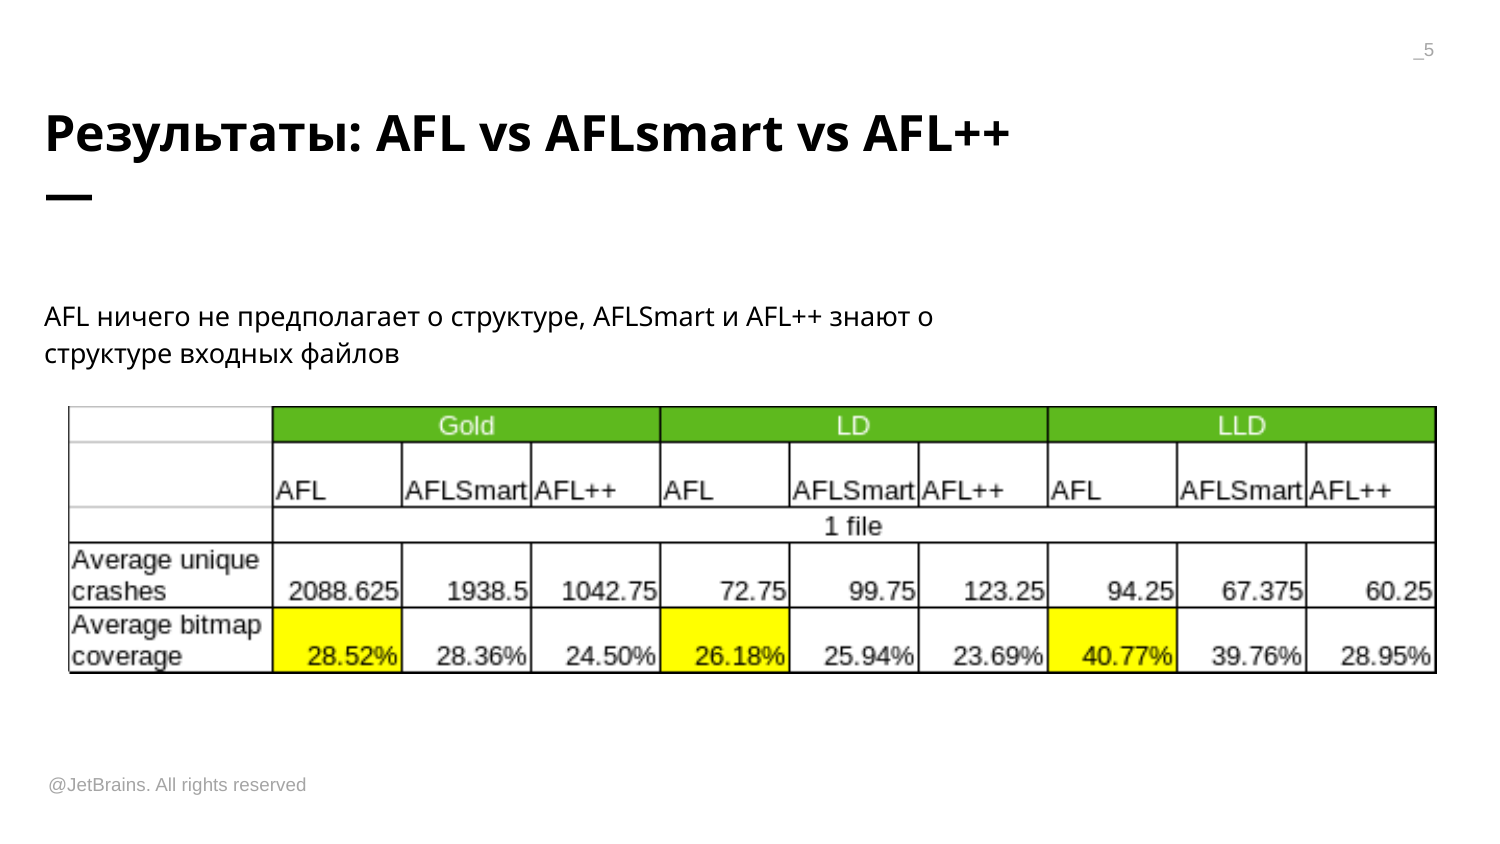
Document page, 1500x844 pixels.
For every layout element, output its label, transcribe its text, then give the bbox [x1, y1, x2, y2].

text_box Результаты: AFL vs AFLsmart vs AFL++ — [29, 93, 1436, 230]
text_box AFL ничего не предполагает о структуре, AFLSmart и AFL++ знают о структуре входных файлов [29, 286, 1038, 610]
picture [68, 406, 1437, 674]
text_box @JetBrains. All rights reserved [33, 765, 430, 804]
text_box _<number> [1141, 30, 1450, 68]
